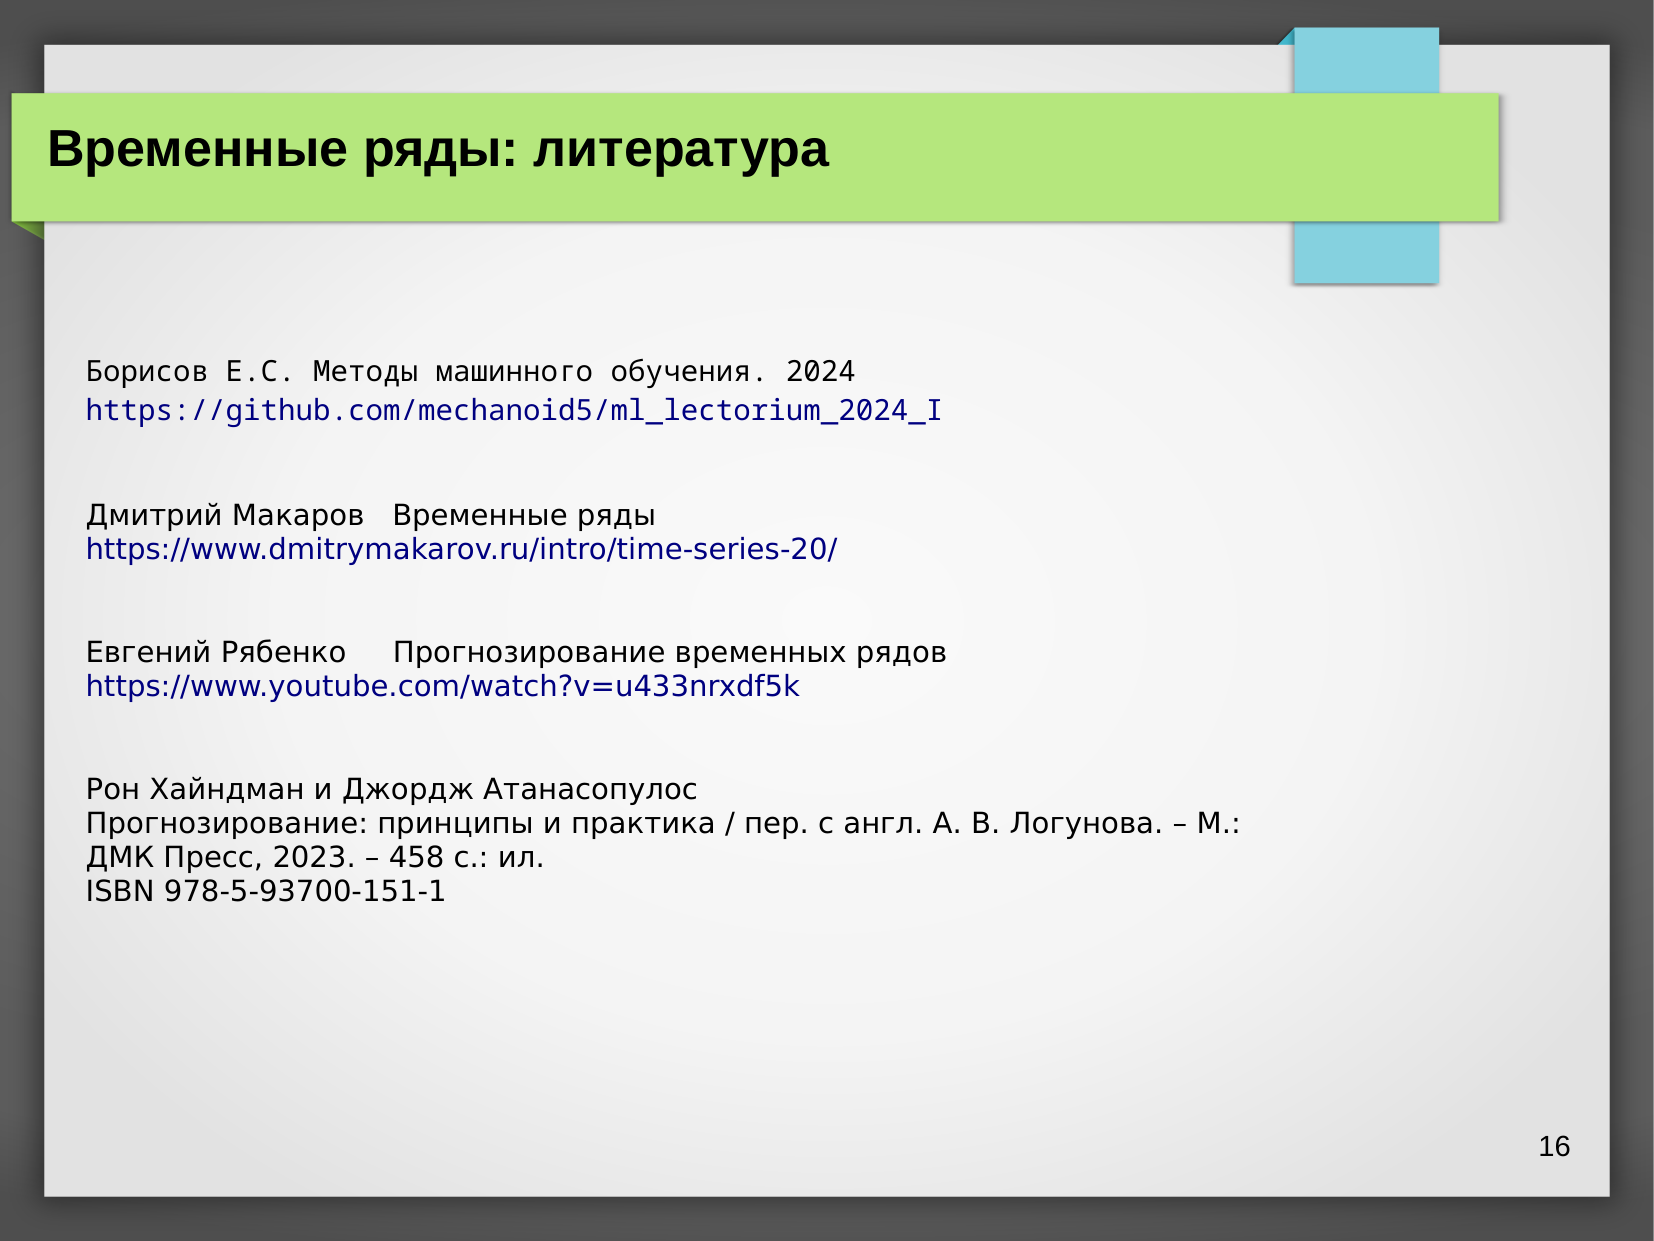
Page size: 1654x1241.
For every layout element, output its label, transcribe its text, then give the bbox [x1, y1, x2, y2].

title Временные ряды: литература [47, 96, 1371, 201]
picture [0, 0, 1654, 1241]
text_box Борисов Е.С. Методы машинного обучения. 2024 https://github.com/mechanoid5/ml_lectorium_2024_I Дмитрий Макаров Временные ряды https://www.dmitrymakarov.ru/intro/time-series-20/ Евгений Рябенко Прогнозирование временных рядов https://www.youtube.com/watch?v=u433nrxdf5k Рон Хайндман и Джордж Атанасопулос Прогнозирование: принципы и практика / пер. с англ. А. В. Логунова. – М.: ДМК Пресс, 2023. – 458 с.: ил. ISBN 978-5-93700-151-1 [70, 342, 1548, 974]
